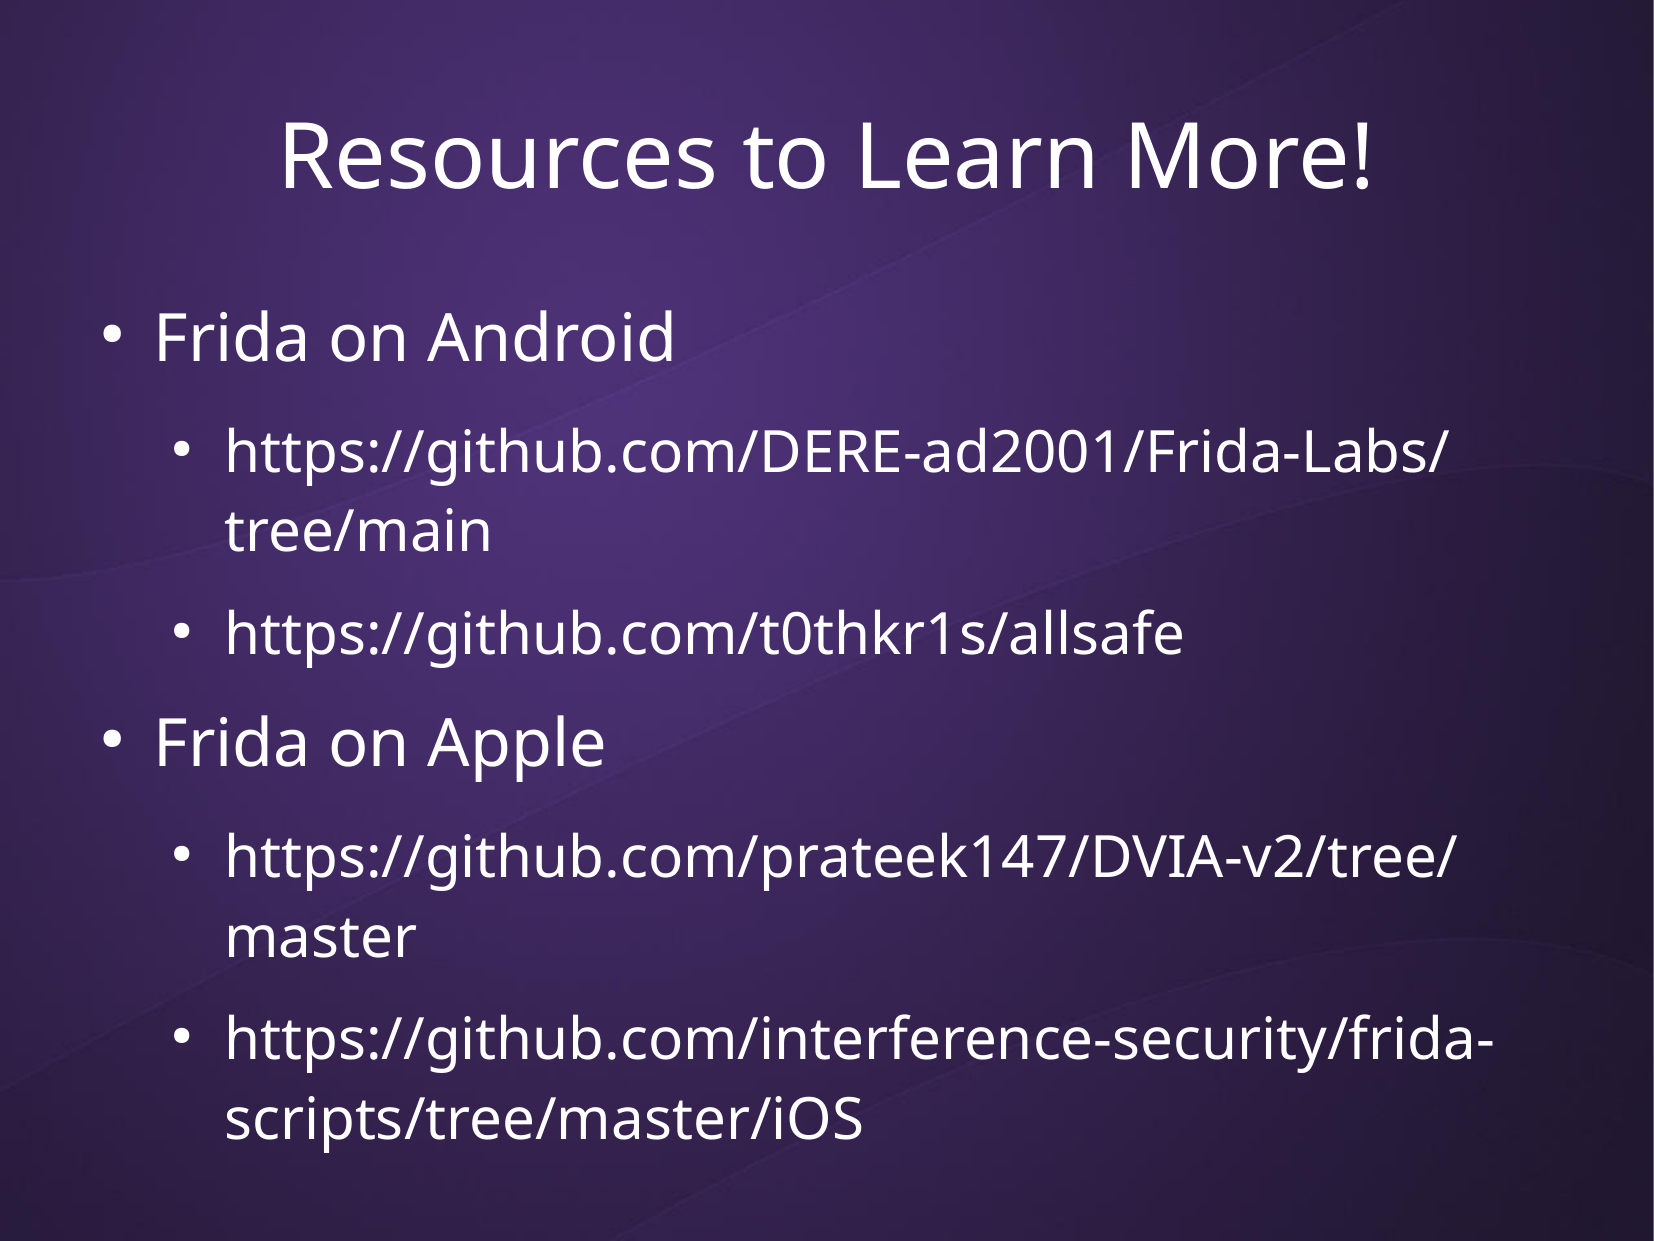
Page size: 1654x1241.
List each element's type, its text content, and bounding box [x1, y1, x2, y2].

title Resources to Learn More! [82, 49, 1571, 257]
list Frida on Android https://github.com/DERE-ad2001/Frida-Labs/tree/main https://github.com/t0thkr1s/allsafe Frida on Apple https://github.com/prateek147/DVIA-v2/tree/master https://github.com/interference-security/frida-scripts/tree/master/iOS [82, 290, 1571, 1175]
picture [0, 0, 1654, 1241]
